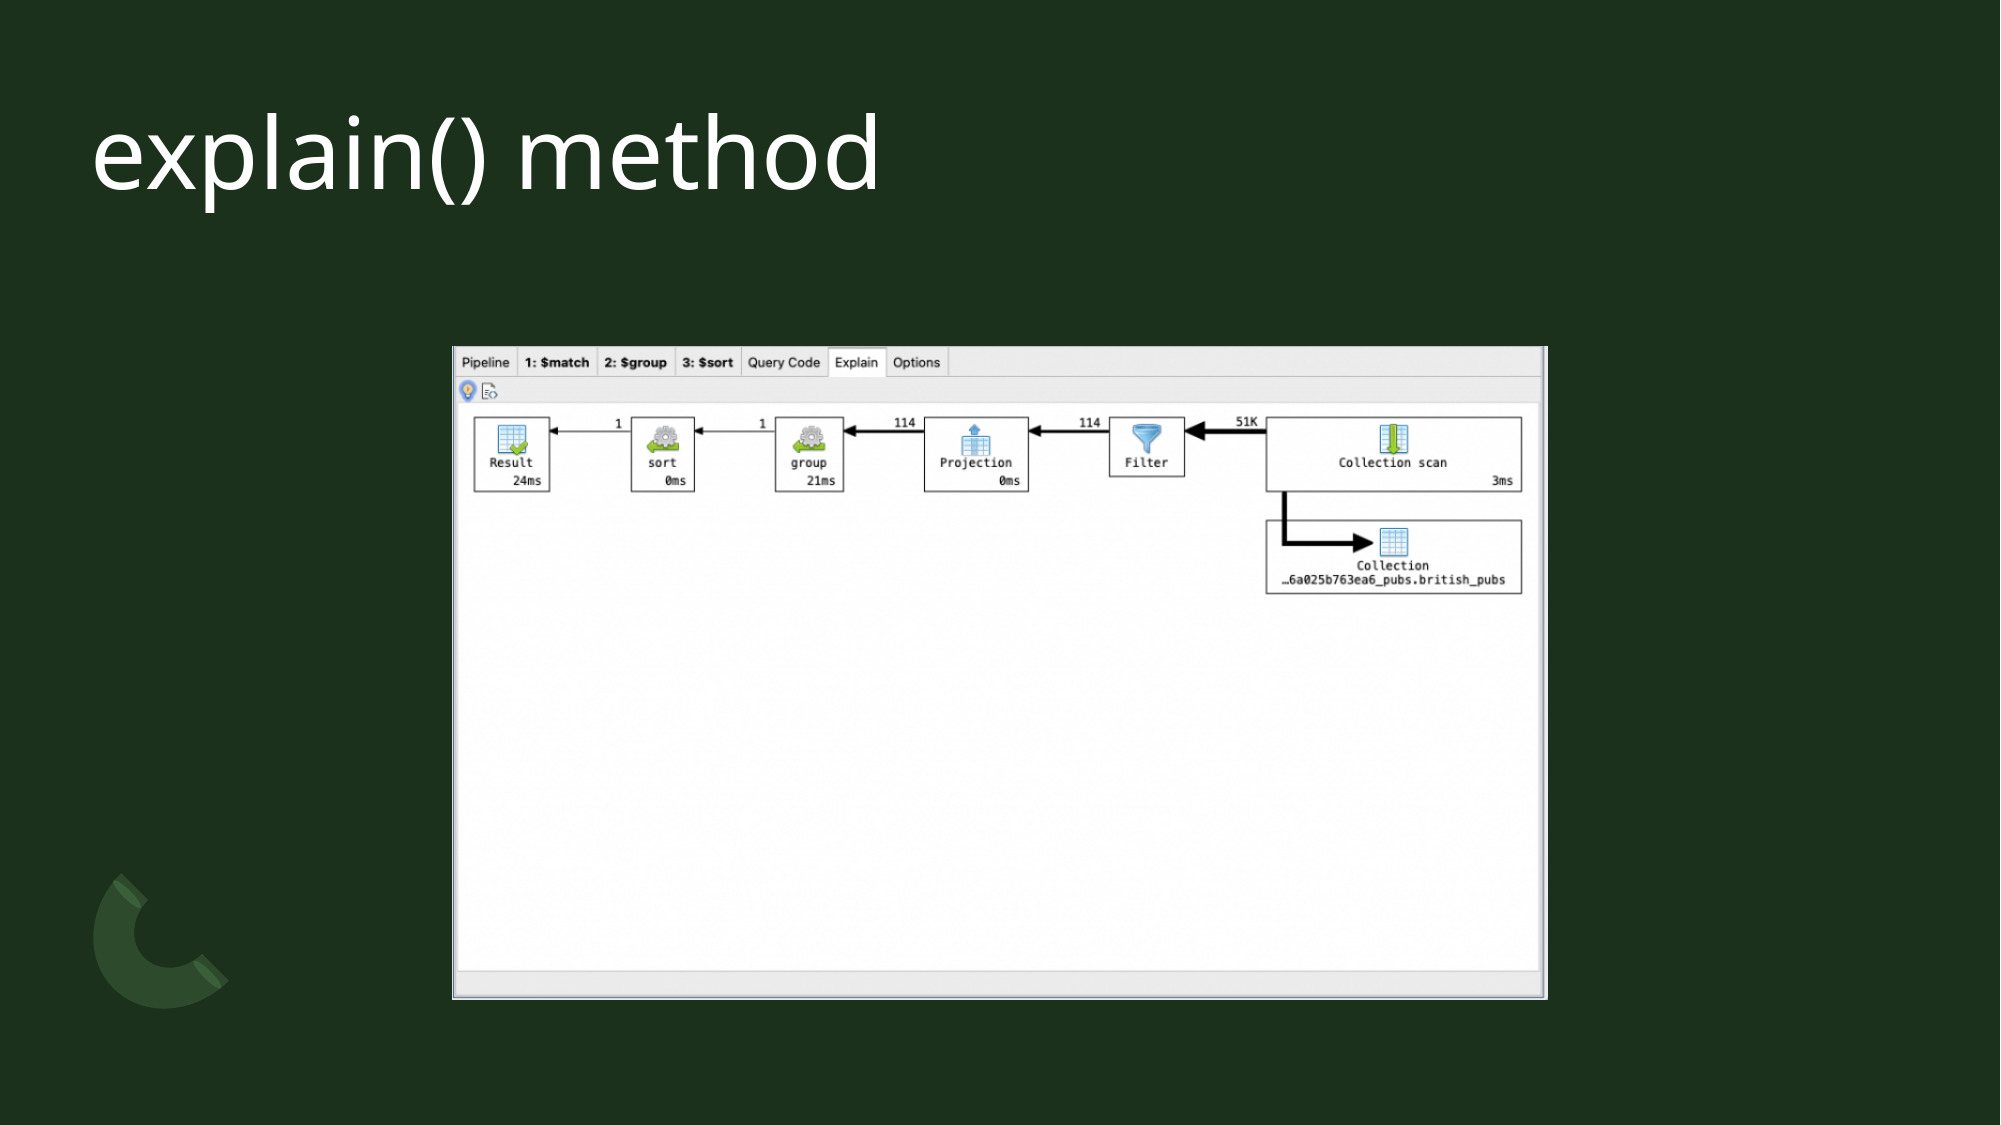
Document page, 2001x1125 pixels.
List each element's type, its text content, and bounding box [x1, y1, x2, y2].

title explain() method [90, 90, 1910, 309]
picture [452, 346, 1548, 1000]
